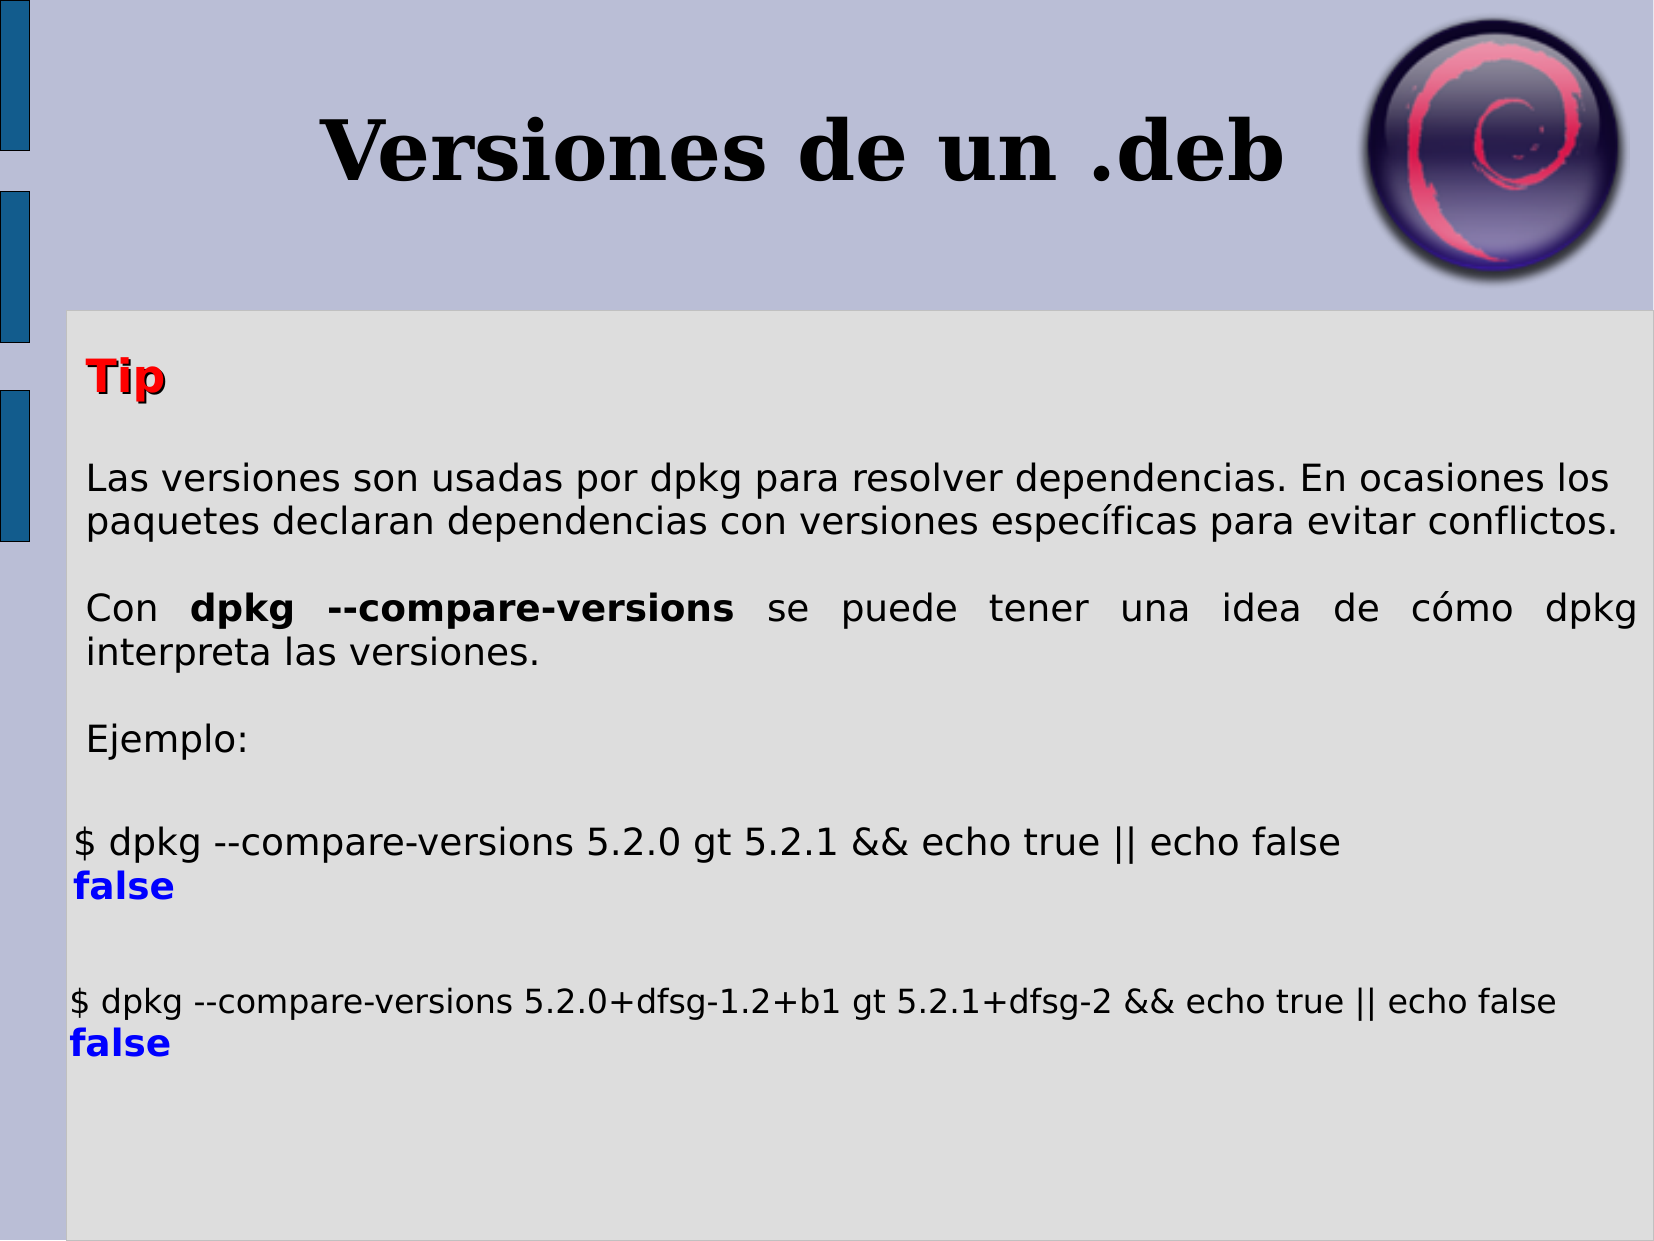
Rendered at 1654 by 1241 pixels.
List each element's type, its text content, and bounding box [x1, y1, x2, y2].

text_box Tip Las versiones son usadas por dpkg para resolver dependencias. En ocasiones los paquetes declaran dependencias con versiones específicas para evitar conflictos. Con dpkg --compare-versions se puede tener una idea de cómo dpkg interpreta las versiones. Ejemplo: [70, 342, 1654, 856]
text_box $ dpkg --compare-versions 5.2.0+dfsg-1.2+b1 gt 5.2.1+dfsg-2 && echo true || echo false false [54, 975, 1654, 1122]
picture [1334, 5, 1630, 302]
text_box $ dpkg --compare-versions 5.2.0 gt 5.2.1 && echo true || echo false false [58, 813, 1583, 916]
text_box Versiones de un .deb [35, 94, 1571, 208]
